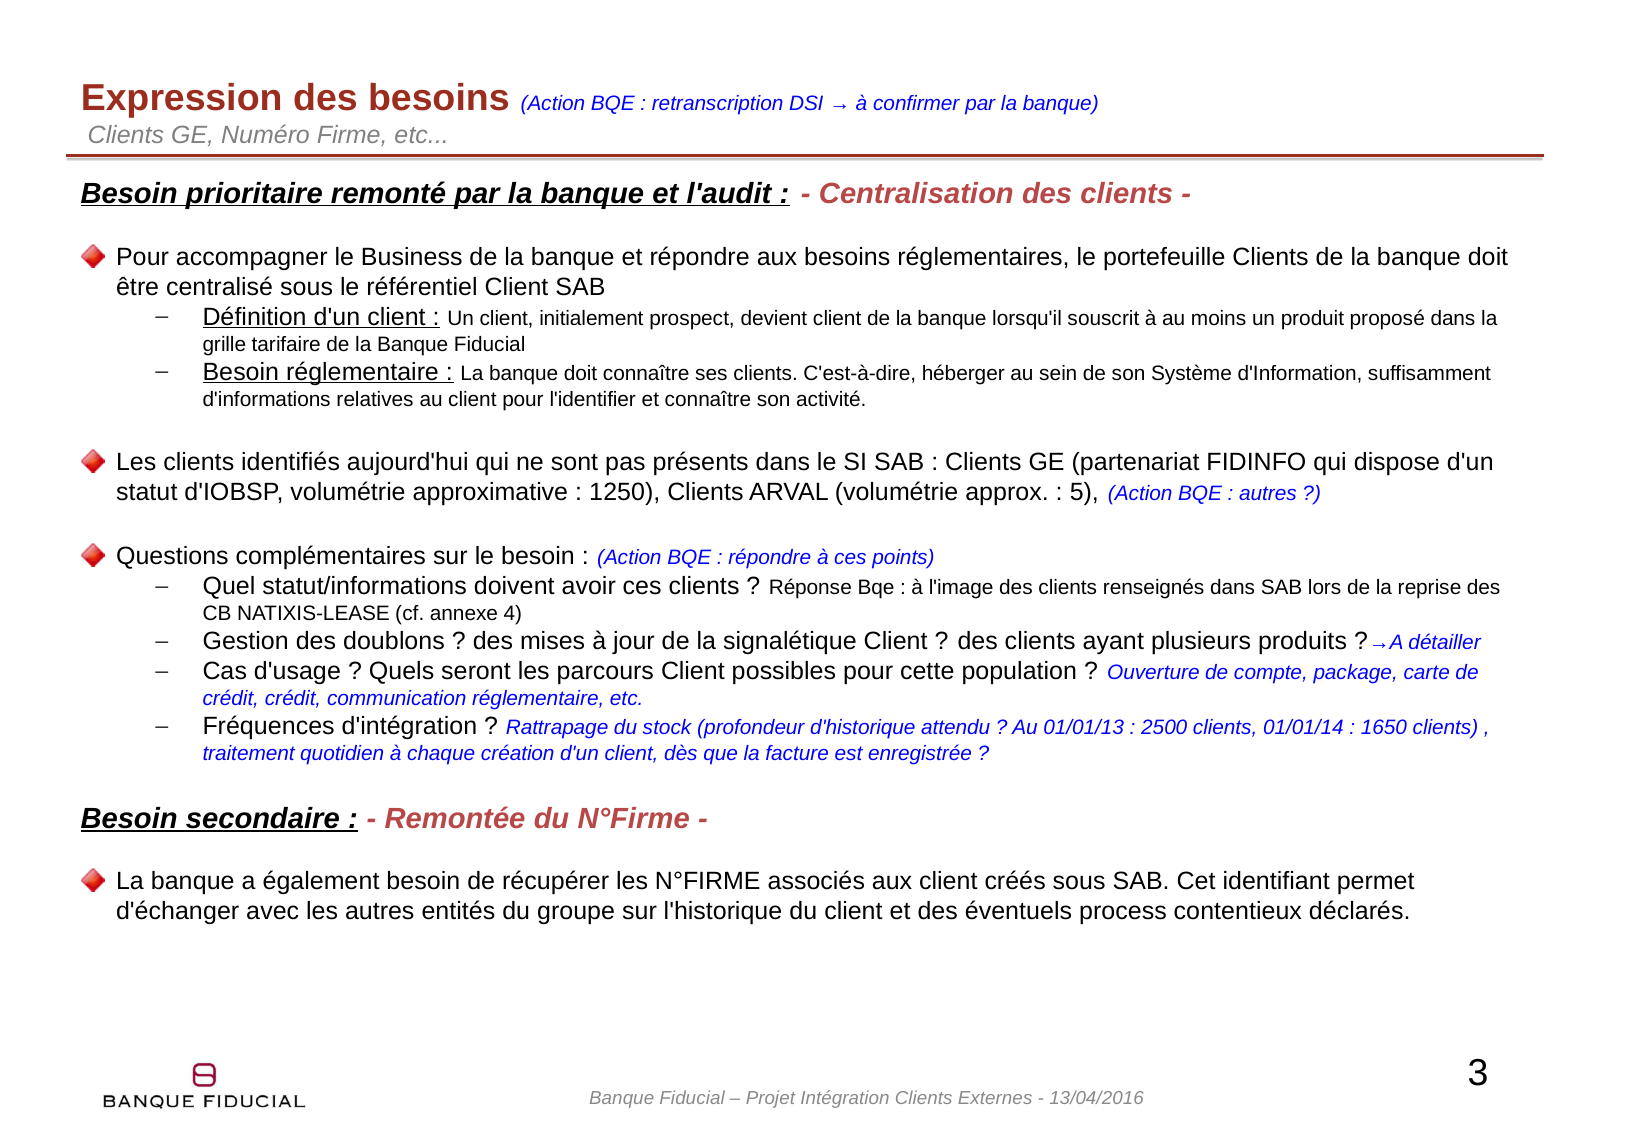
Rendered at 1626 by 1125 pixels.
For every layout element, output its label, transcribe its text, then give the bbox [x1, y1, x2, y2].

picture [80, 542, 105, 567]
picture [80, 448, 105, 473]
picture [80, 867, 105, 892]
picture [80, 243, 105, 268]
title Expression des besoins (Action BQE : retranscription DSI → à confirmer par la banque) Clients GE, Numéro Firme, etc... [65, 91, 1544, 155]
text_box Besoin prioritaire remonté par la banque et l'audit : - Centralisation des clients - Pour accompagner le Business de la banque et répondre aux besoins réglementaires, le portefeuille Clients de la banque doit être centralisé sous le référentiel Client SAB Définition d'un client : Un client, initialement prospect, devient client de la banque lorsqu'il souscrit à au moins un produit proposé dans la grille tarifaire de la Banque Fiducial Besoin réglementaire : La banque doit connaître ses clients. C'est-à-dire, héberger au sein de son Système d'Information, suffisamment d'informations relatives au client pour l'identifier et connaître son activité. Les clients identifiés aujourd'hui qui ne sont pas présents dans le SI SAB : Clients GE (partenariat FIDINFO qui dispose d'un statut d'IOBSP, volumétrie approximative : 1250), Clients ARVAL (volumétrie approx. : 5), (Action BQE : autres ?) Questions complémentaires sur le besoin : (Action BQE : répondre à ces points) Quel statut/informations doivent avoir ces clients ? Réponse Bqe : à l'image des clients renseignés dans SAB lors de la reprise des CB NATIXIS-LEASE (cf. annexe 4) Gestion des doublons ? des mises à jour de la signalétique Client ? des clients ayant plusieurs produits ?→A détailler Cas d'usage ? Quels seront les parcours Client possibles pour cette population ? Ouverture de compte, package, carte de crédit, crédit, communication réglementaire, etc. Fréquences d'intégration ? Rattrapage du stock (profondeur d'historique attendu ? Au 01/01/13 : 2500 clients, 01/01/14 : 1650 clients) , traitement quotidien à chaque création d'un client, dès que la facture est enregistrée ? Besoin secondaire : - Remontée du N°Firme - La banque a également besoin de récupérer les N°FIRME associés aux client créés sous SAB. Cet identifiant permet d'échanger avec les autres entités du groupe sur l'historique du client et des éventuels process contentieux déclarés. [65, 155, 1545, 1125]
